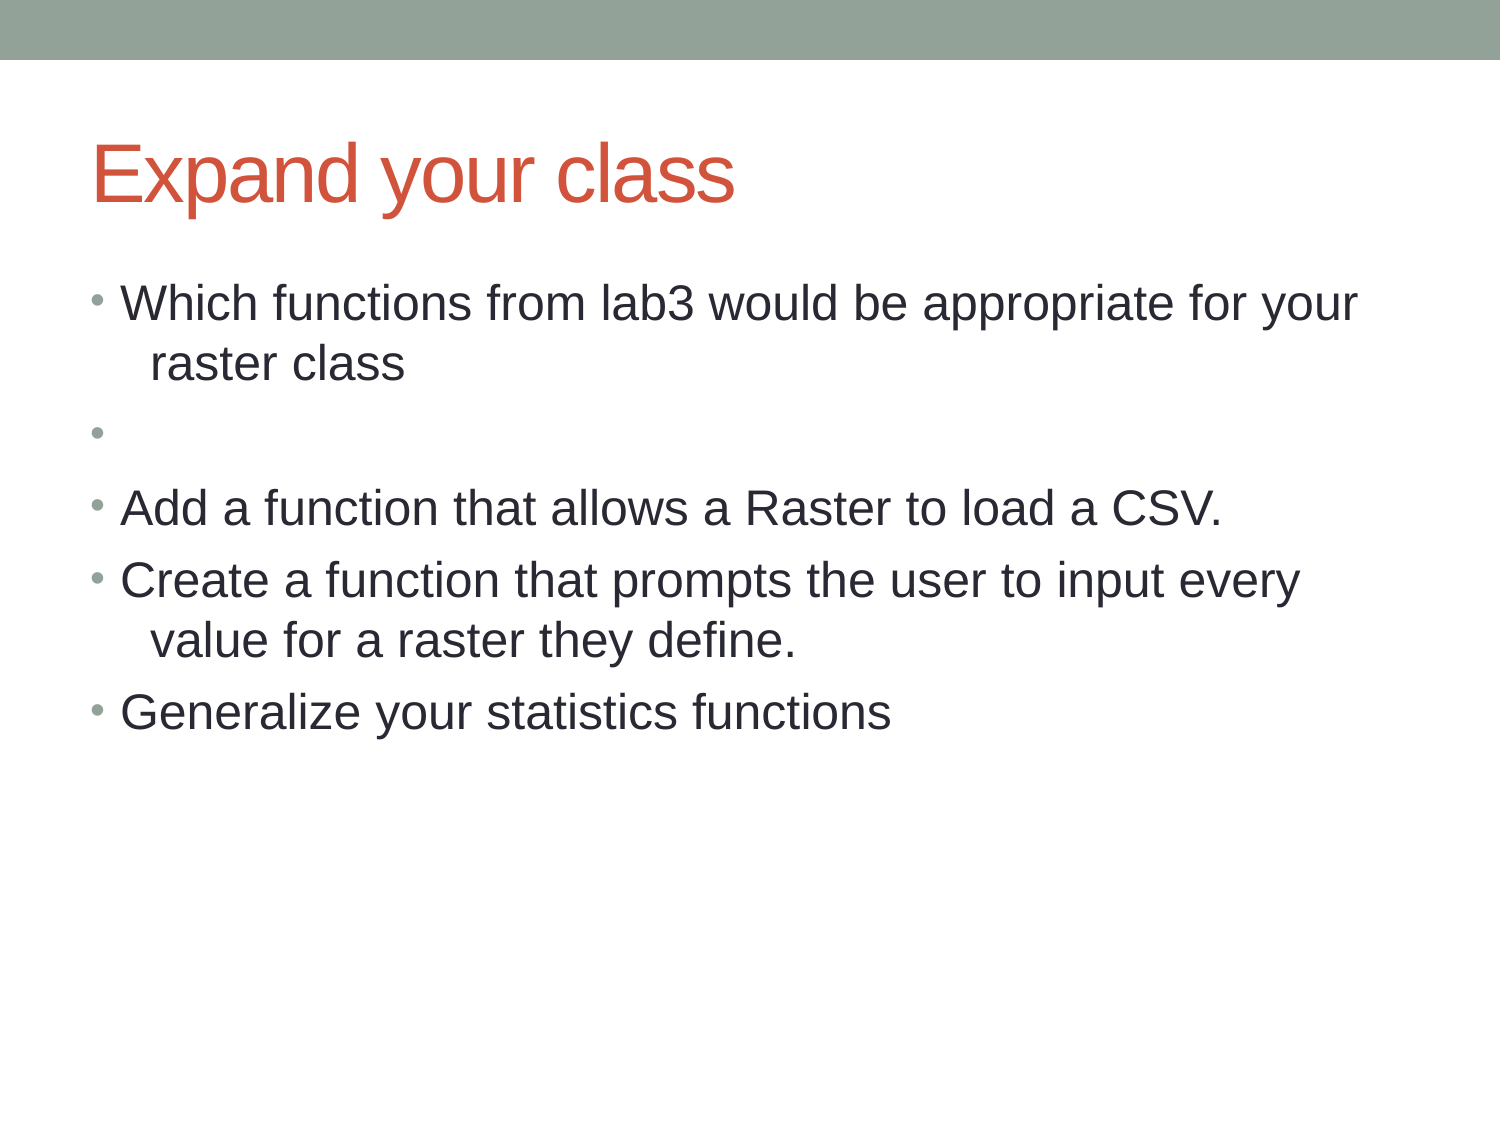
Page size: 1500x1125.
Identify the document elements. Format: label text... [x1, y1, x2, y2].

list Which functions from lab3 would be appropriate for your raster class Add a function that allows a Raster to load a CSV. Create a function that prompts the user to input every value for a raster they define. Generalize your statistics functions [75, 262, 1426, 1063]
title Expand your class [75, 87, 1426, 251]
